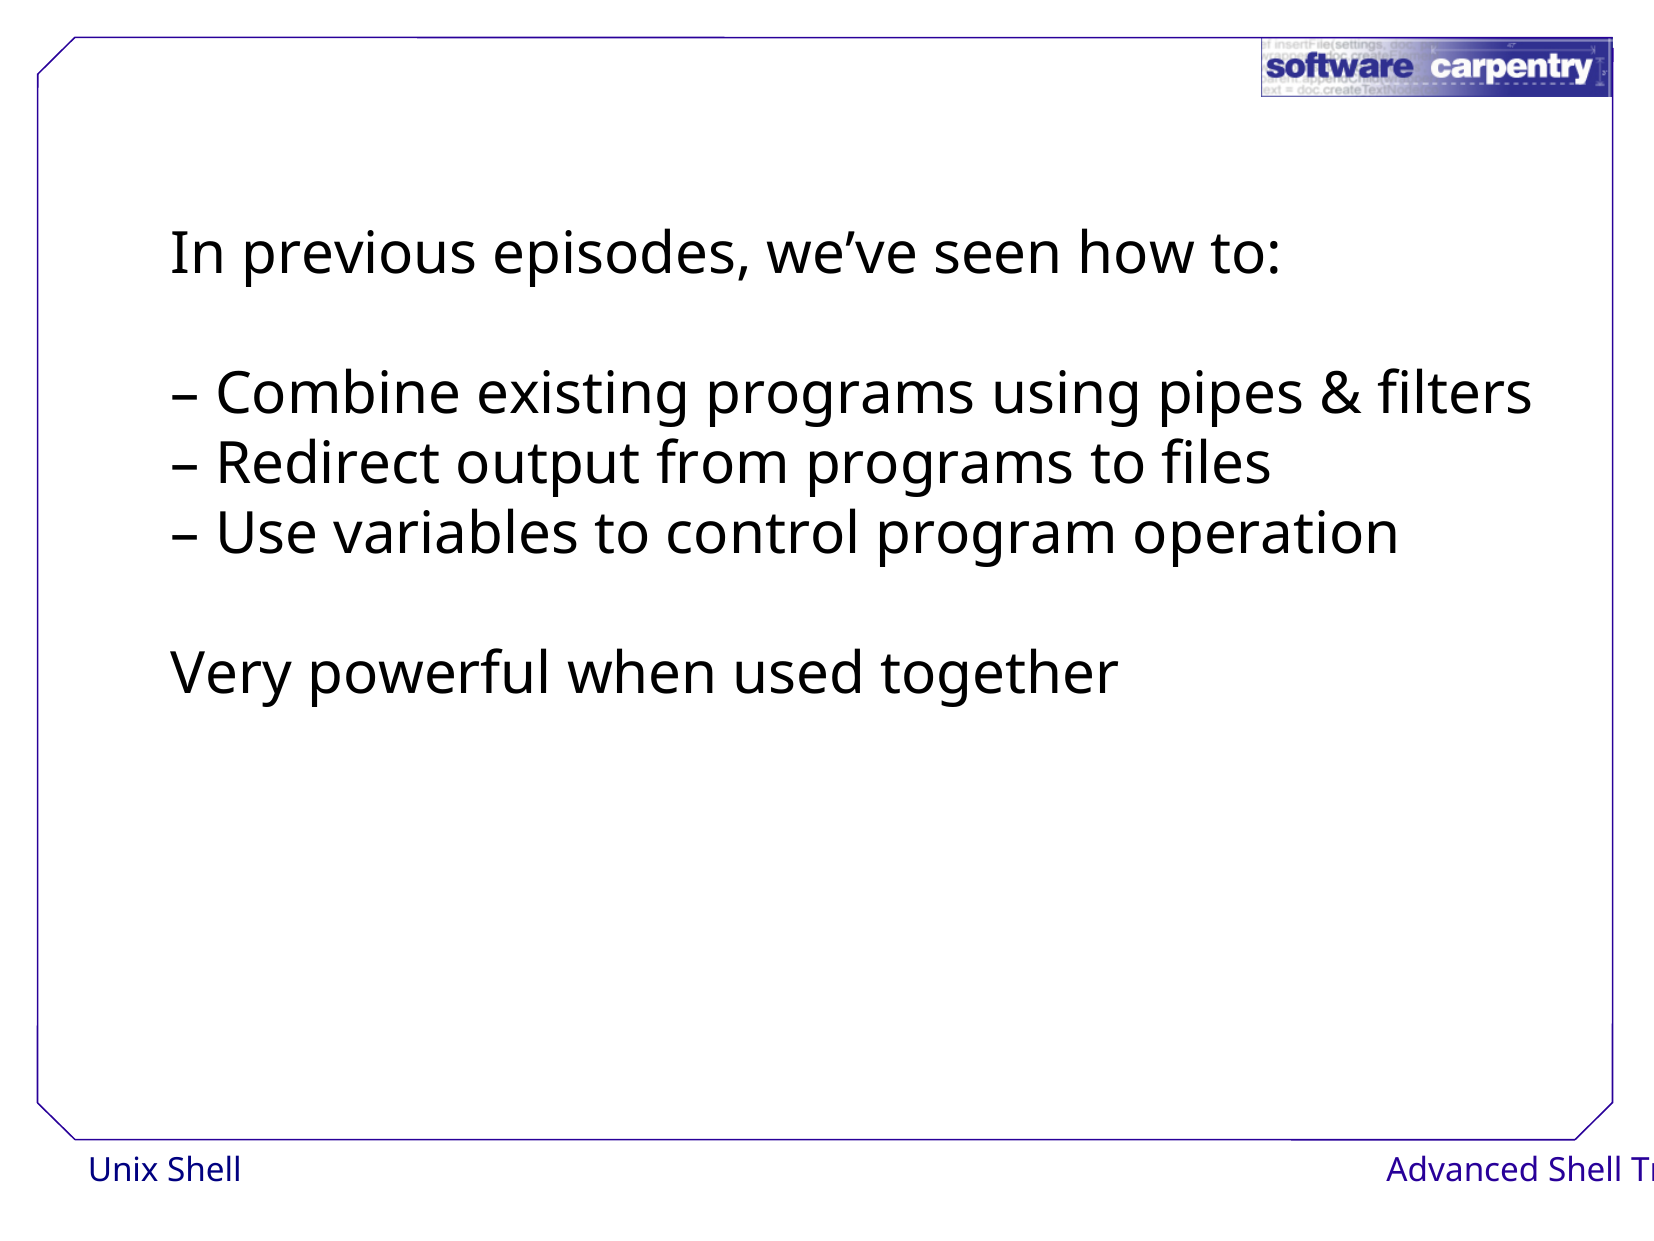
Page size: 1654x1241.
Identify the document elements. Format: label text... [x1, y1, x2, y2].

text_box In previous episodes, we’ve seen how to: – Combine existing programs using pipes & filters – Redirect output from programs to files – Use variables to control program operation Very powerful when used together [155, 207, 1574, 714]
picture [1261, 39, 1613, 97]
